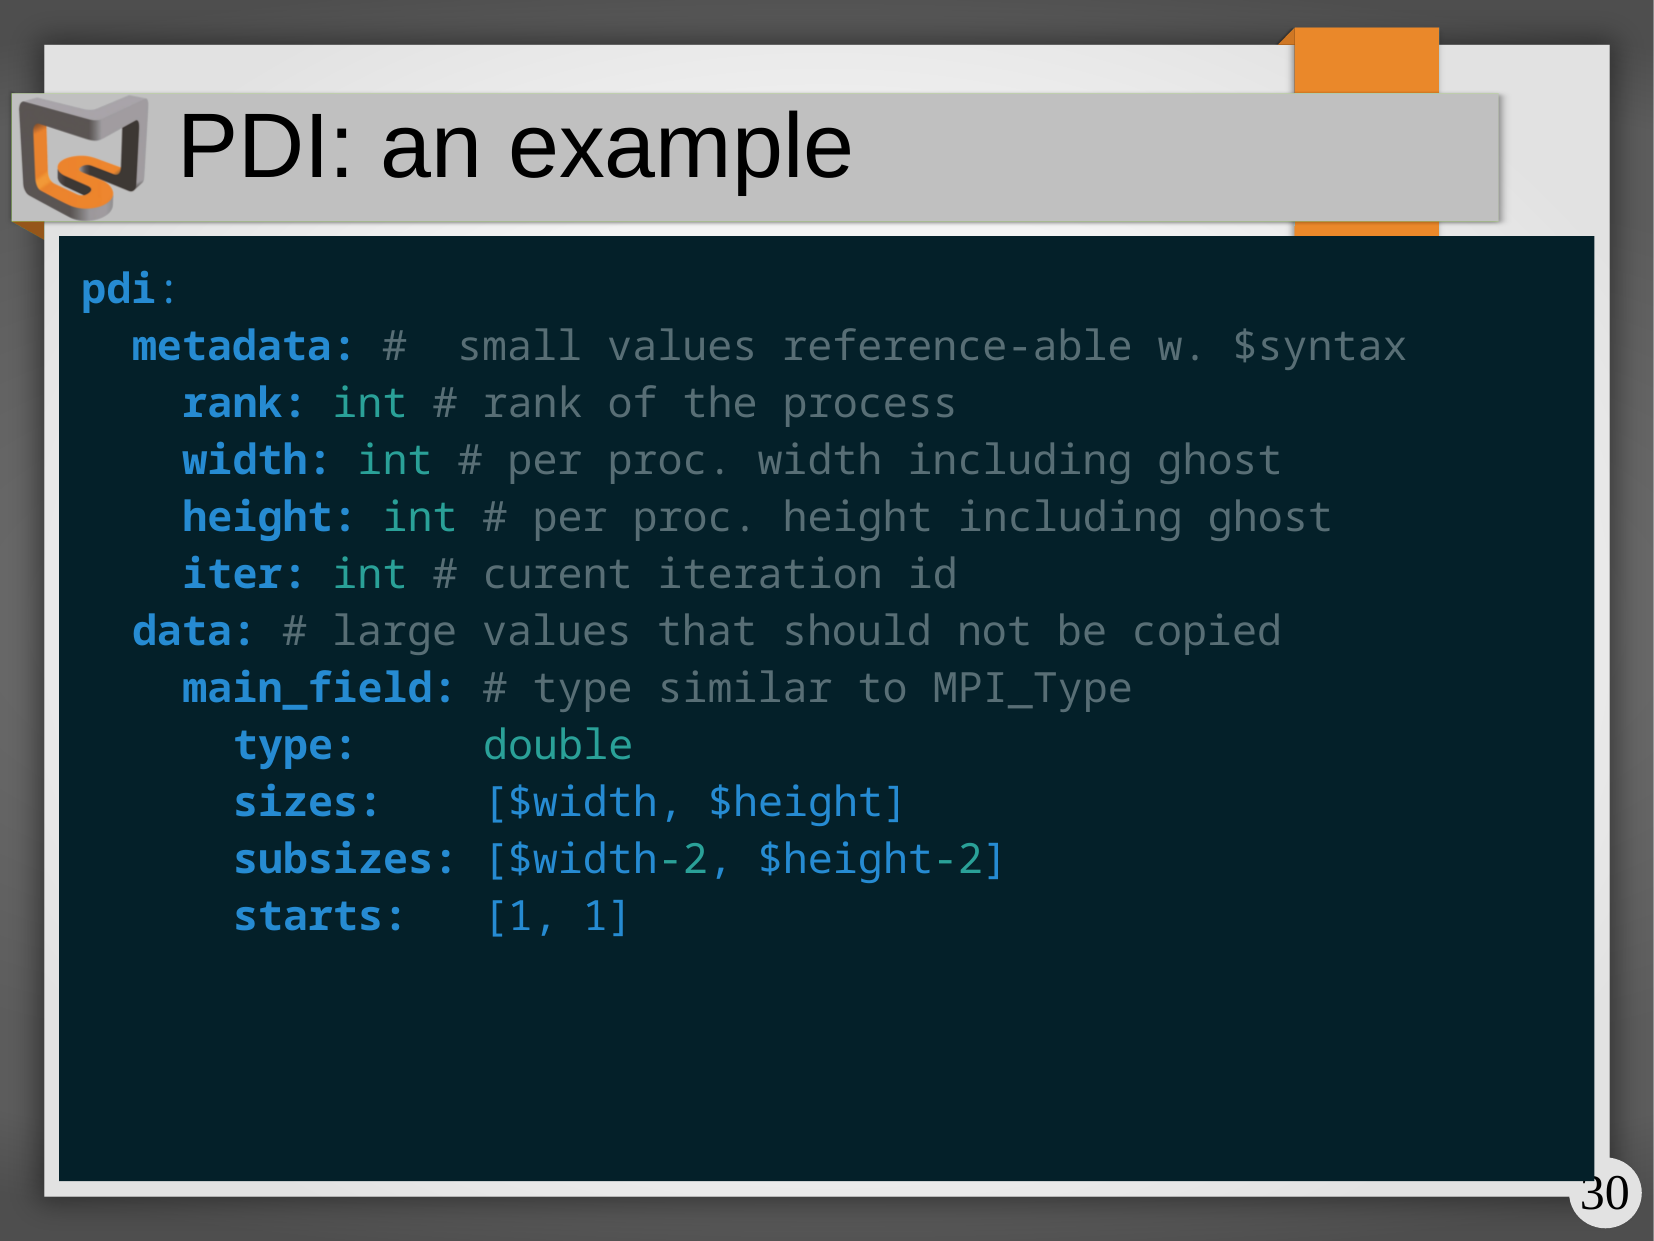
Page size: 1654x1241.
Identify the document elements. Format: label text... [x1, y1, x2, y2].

picture [0, 0, 1654, 1241]
title PDI: an example [177, 94, 1477, 213]
text_box pdi: metadata: # small values reference-able w. $syntax rank: int # rank of the process width: int # per proc. width including ghost height: int # per proc. height including ghost iter: int # curent iteration id data: # large values that should not be copied main_field: # type similar to MPI_Type type: double sizes: [$width, $height] subsizes: [$width-2, $height-2] starts: [1, 1] [59, 236, 1595, 1182]
